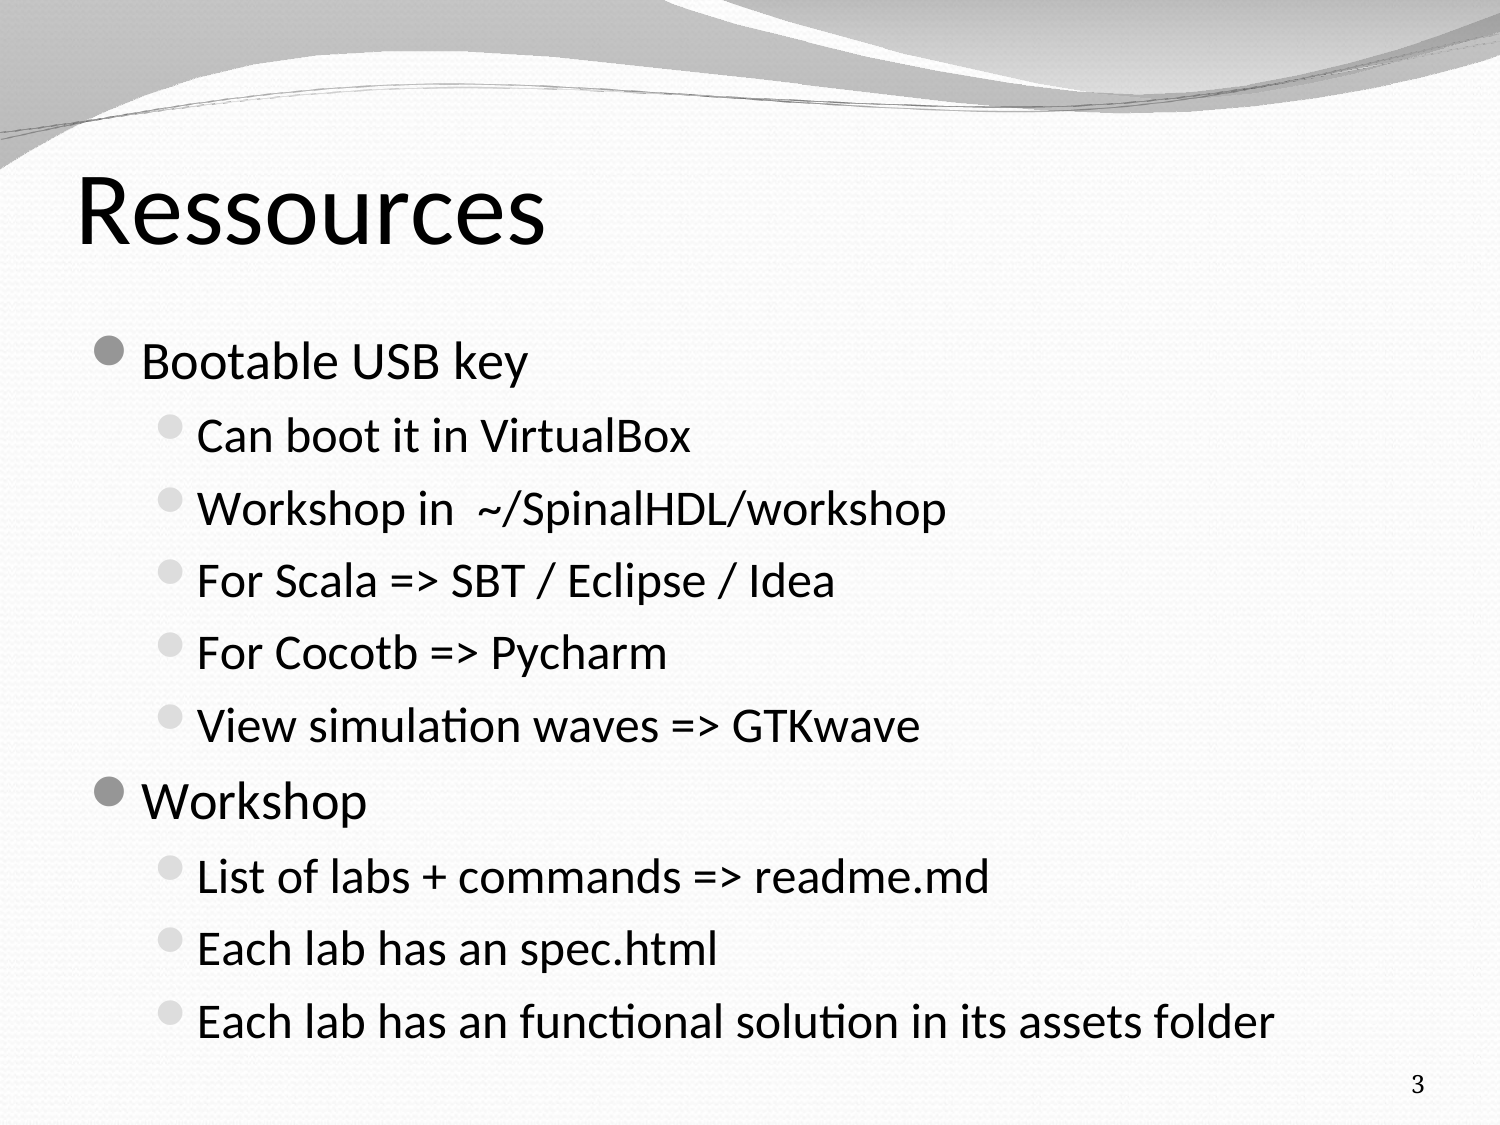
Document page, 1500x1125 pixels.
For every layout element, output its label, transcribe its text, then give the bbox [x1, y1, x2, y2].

title Ressources [75, 78, 1426, 266]
list Bootable USB key Can boot it in VirtualBox Workshop in ~/SpinalHDL/workshop For Scala => SBT / Eclipse / Idea For Cocotb => Pycharm View simulation waves => GTKwave Workshop List of labs + commands => readme.md Each lab has an spec.html Each lab has an functional solution in its assets folder [75, 317, 1426, 1038]
text_box <numéro> [1299, 1042, 1426, 1103]
picture [0, 0, 1500, 1125]
